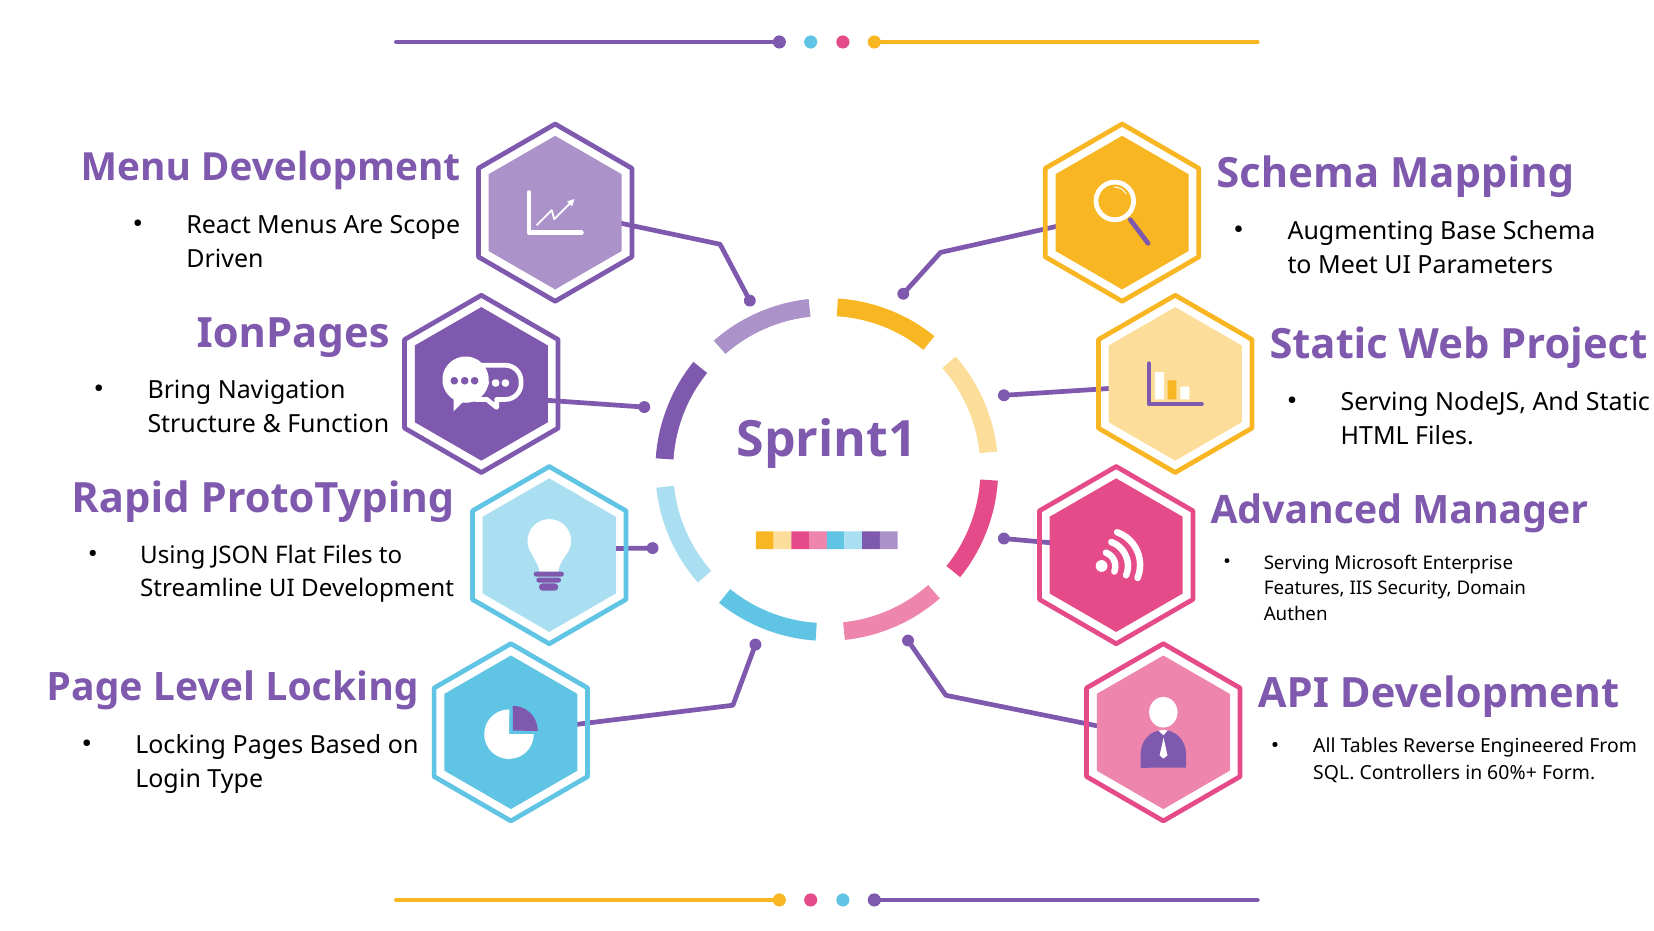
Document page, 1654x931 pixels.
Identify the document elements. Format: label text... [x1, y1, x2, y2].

subtitle Schema Mapping [1216, 141, 1601, 201]
list Serving NodeJS, And Static HTML Files. [1269, 383, 1654, 461]
subtitle Static Web Project [1269, 312, 1654, 373]
list Locking Pages Based on Login Type [35, 726, 420, 804]
list Serving Microsoft Enterprise Features, IIS Security, Domain Authen [1210, 549, 1595, 626]
list Augmenting Base Schema to Meet UI Parameters [1216, 212, 1601, 290]
list React Menus Are Scope Driven [76, 206, 461, 284]
text_box [1049, 478, 1183, 632]
subtitle Page Level Locking [35, 655, 420, 715]
text_box [444, 655, 578, 810]
text_box [1108, 307, 1242, 461]
text_box [414, 307, 548, 461]
text_box [488, 135, 622, 290]
subtitle IonPages [5, 301, 390, 361]
subtitle API Development [1257, 661, 1642, 721]
text_box [482, 478, 616, 632]
subtitle Sprint1 [687, 383, 966, 491]
subtitle Advanced Manager [1210, 478, 1595, 538]
subtitle Menu Development [76, 135, 461, 195]
text_box [1055, 135, 1189, 290]
text_box [1096, 655, 1230, 810]
list Using JSON Flat Files to Streamline UI Development [70, 537, 455, 615]
list Bring Navigation Structure & Function [5, 372, 390, 449]
subtitle Rapid ProtoTyping [70, 466, 455, 526]
text_box [655, 298, 998, 641]
list All Tables Reverse Engineered From SQL. Controllers in 60%+ Form. [1257, 732, 1642, 810]
